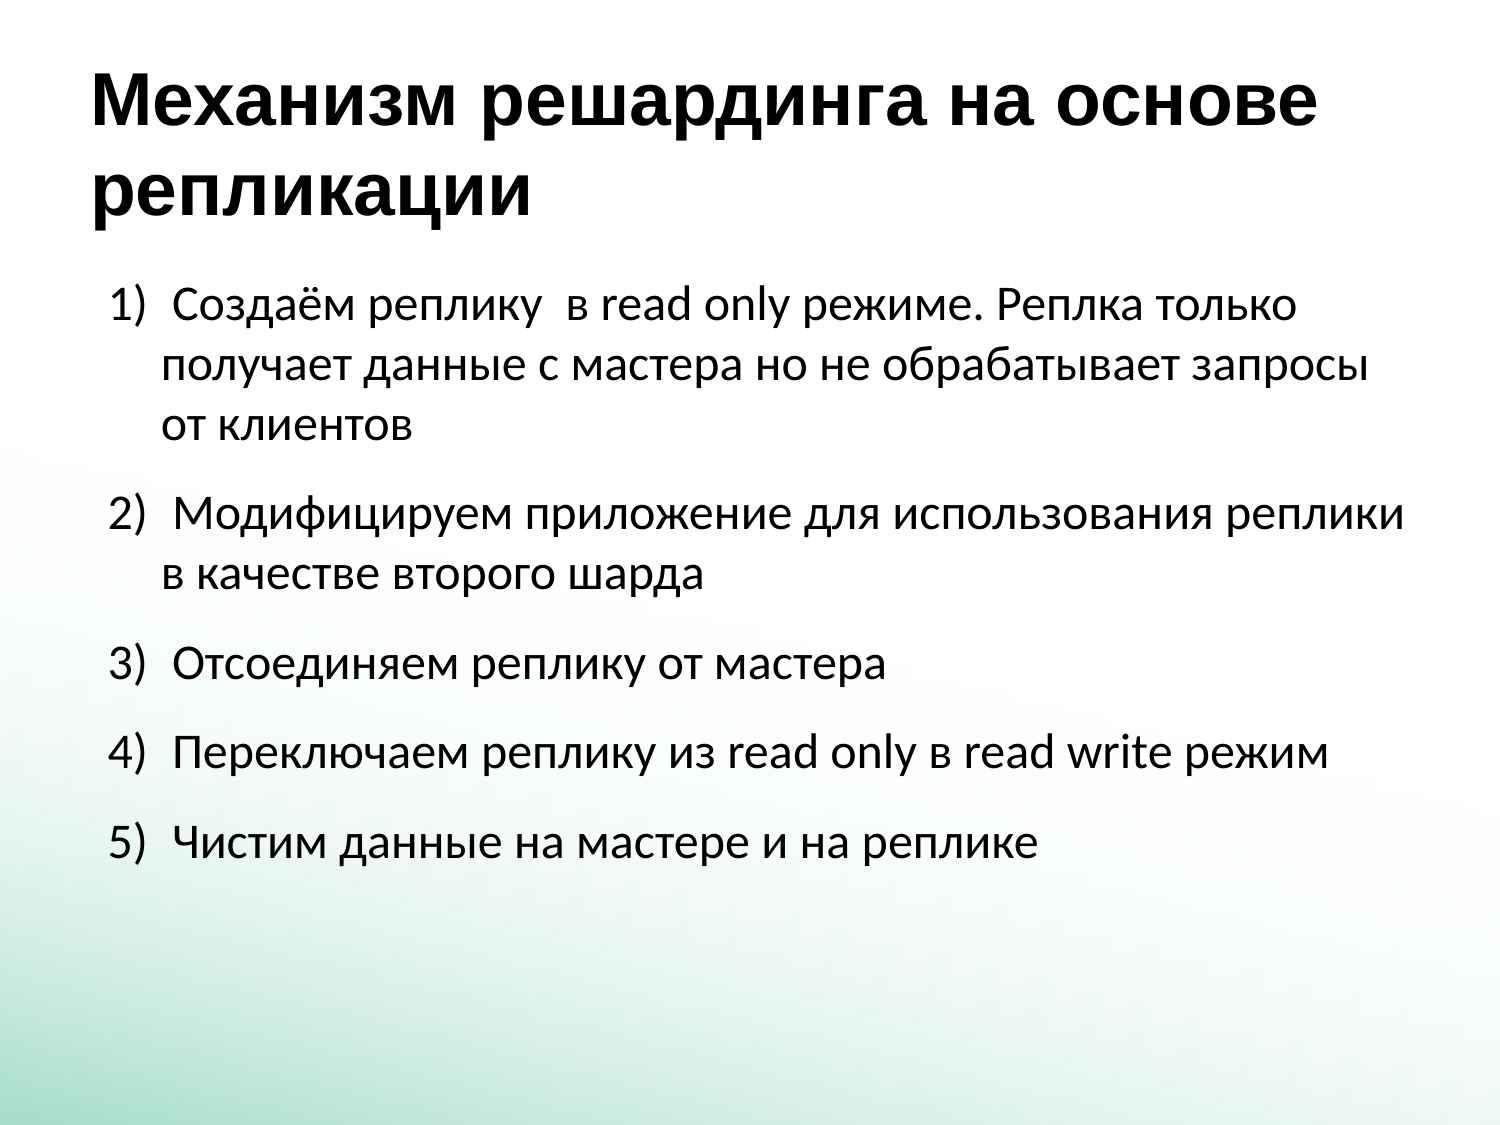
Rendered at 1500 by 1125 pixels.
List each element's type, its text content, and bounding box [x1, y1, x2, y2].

picture [0, 0, 1500, 1125]
list Создаём реплику в read only режиме. Реплка только получает данные с мастера но не обрабатывает запросы от клиентов Модифицируем приложение для использования реплики в качестве второго шарда Отсоединяем реплику от мастера Переключаем реплику из read only в read write режим Чистим данные на мастере и на реплике [75, 255, 1425, 867]
title Механизм решардинга на основе репликации [75, 104, 1425, 246]
